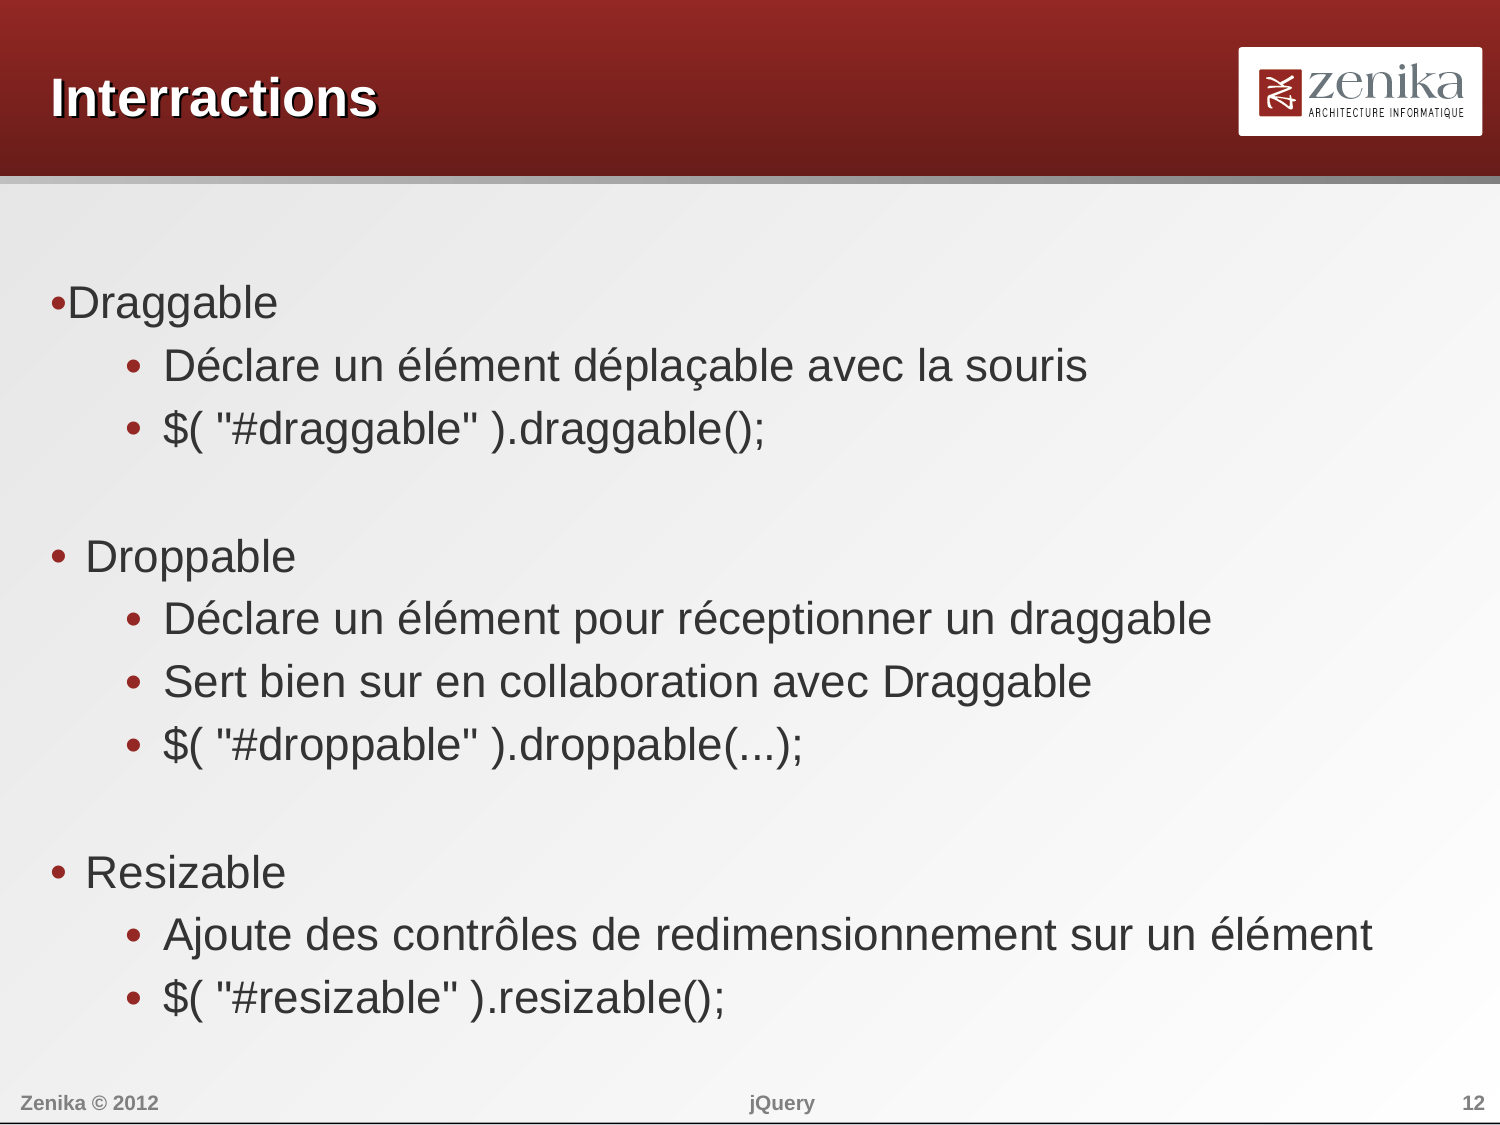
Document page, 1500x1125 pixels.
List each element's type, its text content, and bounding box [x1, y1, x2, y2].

list Draggable Déclare un élément déplaçable avec la souris $( "#draggable" ).draggable(); Droppable Déclare un élément pour réceptionner un draggable Sert bien sur en collaboration avec Draggable $( "#droppable" ).droppable(...); Resizable Ajoute des contrôles de redimensionnement sur un élément $( "#resizable" ).resizable(); [50, 214, 1435, 1024]
title Interractions [50, 3, 1206, 192]
picture [1257, 58, 1464, 125]
